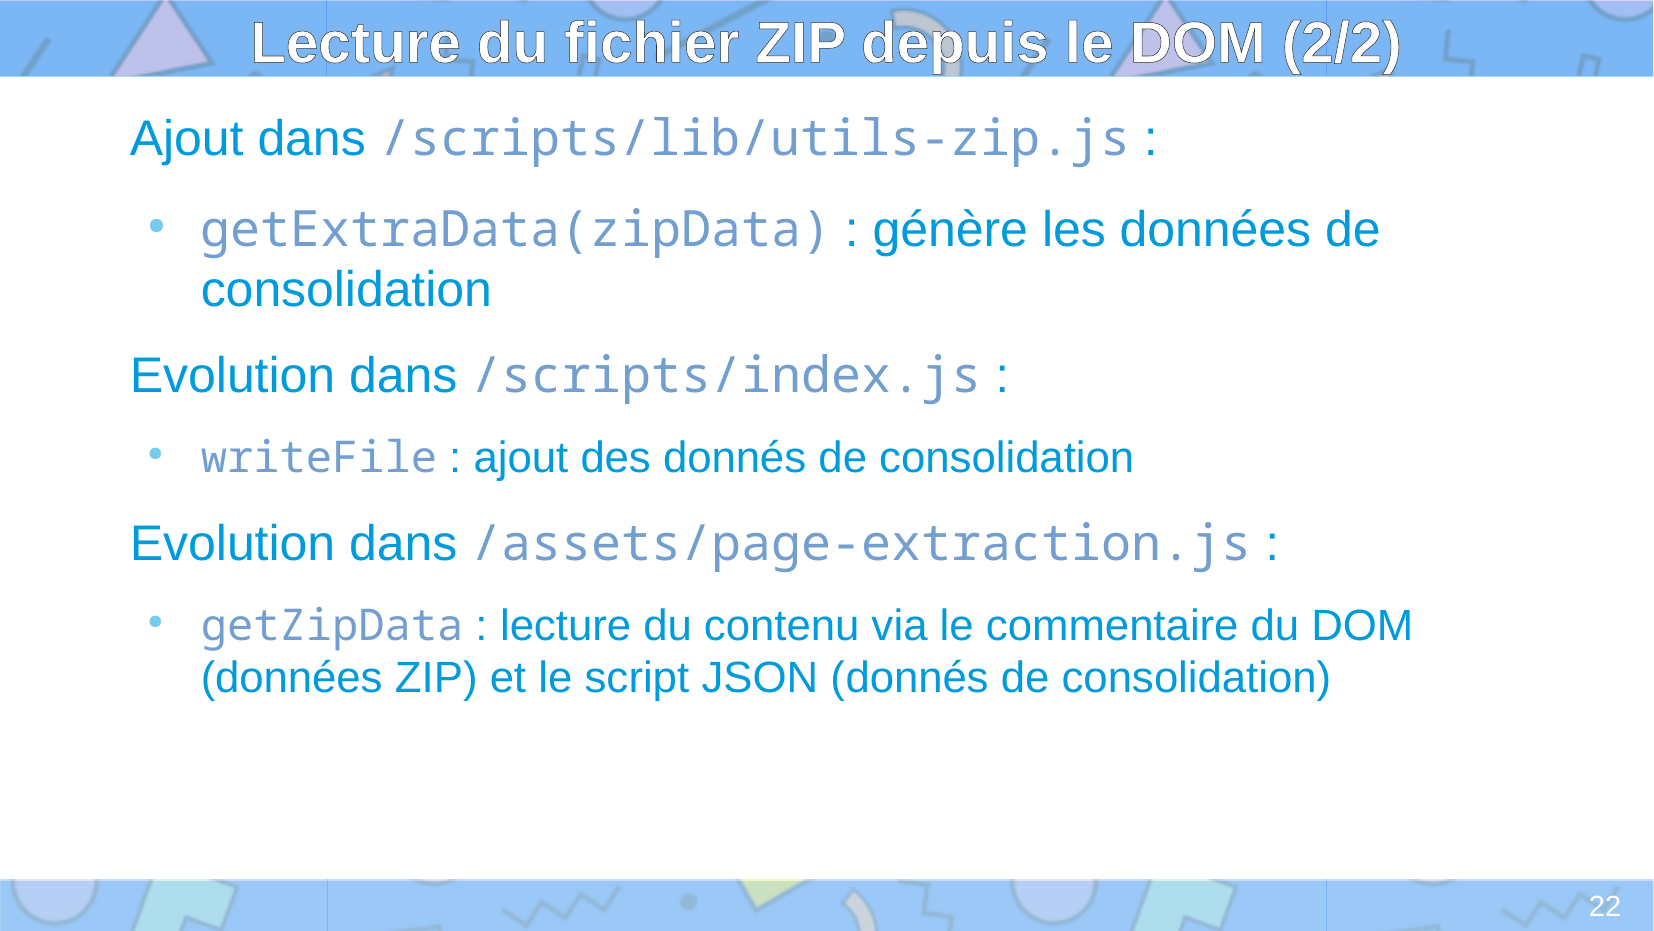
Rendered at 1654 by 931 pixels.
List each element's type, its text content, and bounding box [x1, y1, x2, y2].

picture [0, 0, 1654, 76]
title Lecture du fichier ZIP depuis le DOM (2/2) [59, 3, 1595, 82]
picture [0, 879, 1654, 931]
list Ajout dans /scripts/lib/utils-zip.js : getExtraData(zipData) : génère les données de consolidation Evolution dans /scripts/index.js : writeFile : ajout des donnés de consolidation Evolution dans /assets/page-extraction.js : getZipData : lecture du contenu via le commentaire du DOM (données ZIP) et le script JSON (donnés de consolidation) [59, 101, 1595, 863]
